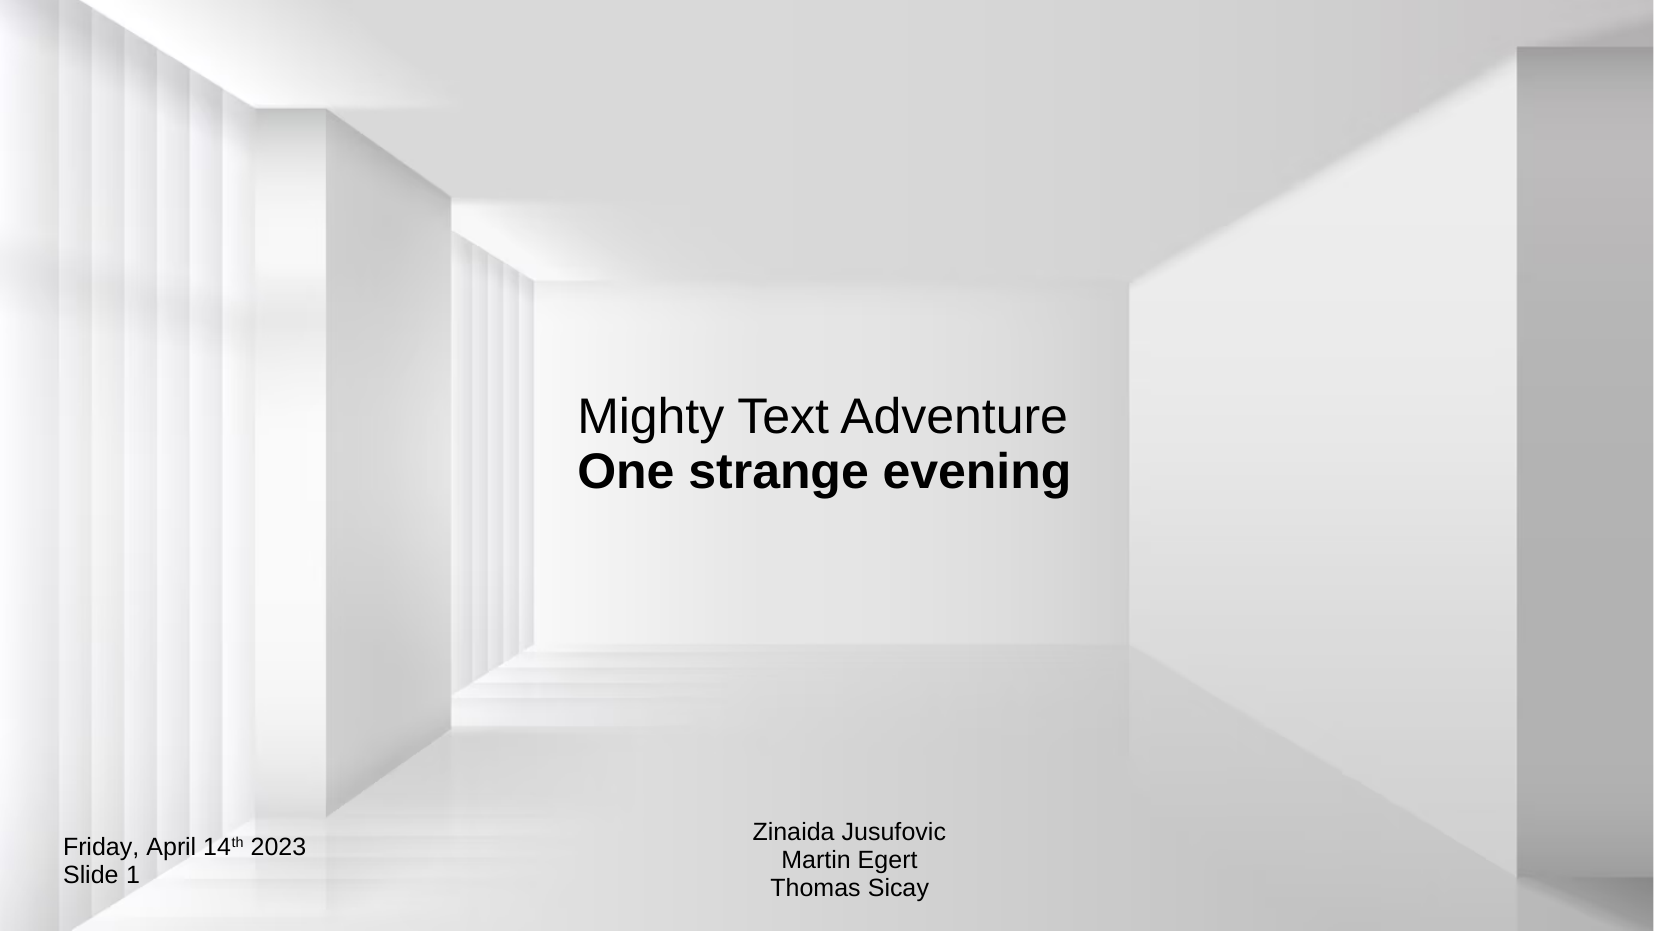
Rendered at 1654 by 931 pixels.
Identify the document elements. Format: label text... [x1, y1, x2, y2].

text_box Friday, April 14th 2023 Slide <number> [63, 832, 497, 890]
text_box Zinaida Jusufovic Martin Egert Thomas Sicay [497, 817, 1203, 902]
text_box Mighty Text Adventure One strange evening [562, 380, 1388, 563]
picture [0, 0, 1654, 931]
